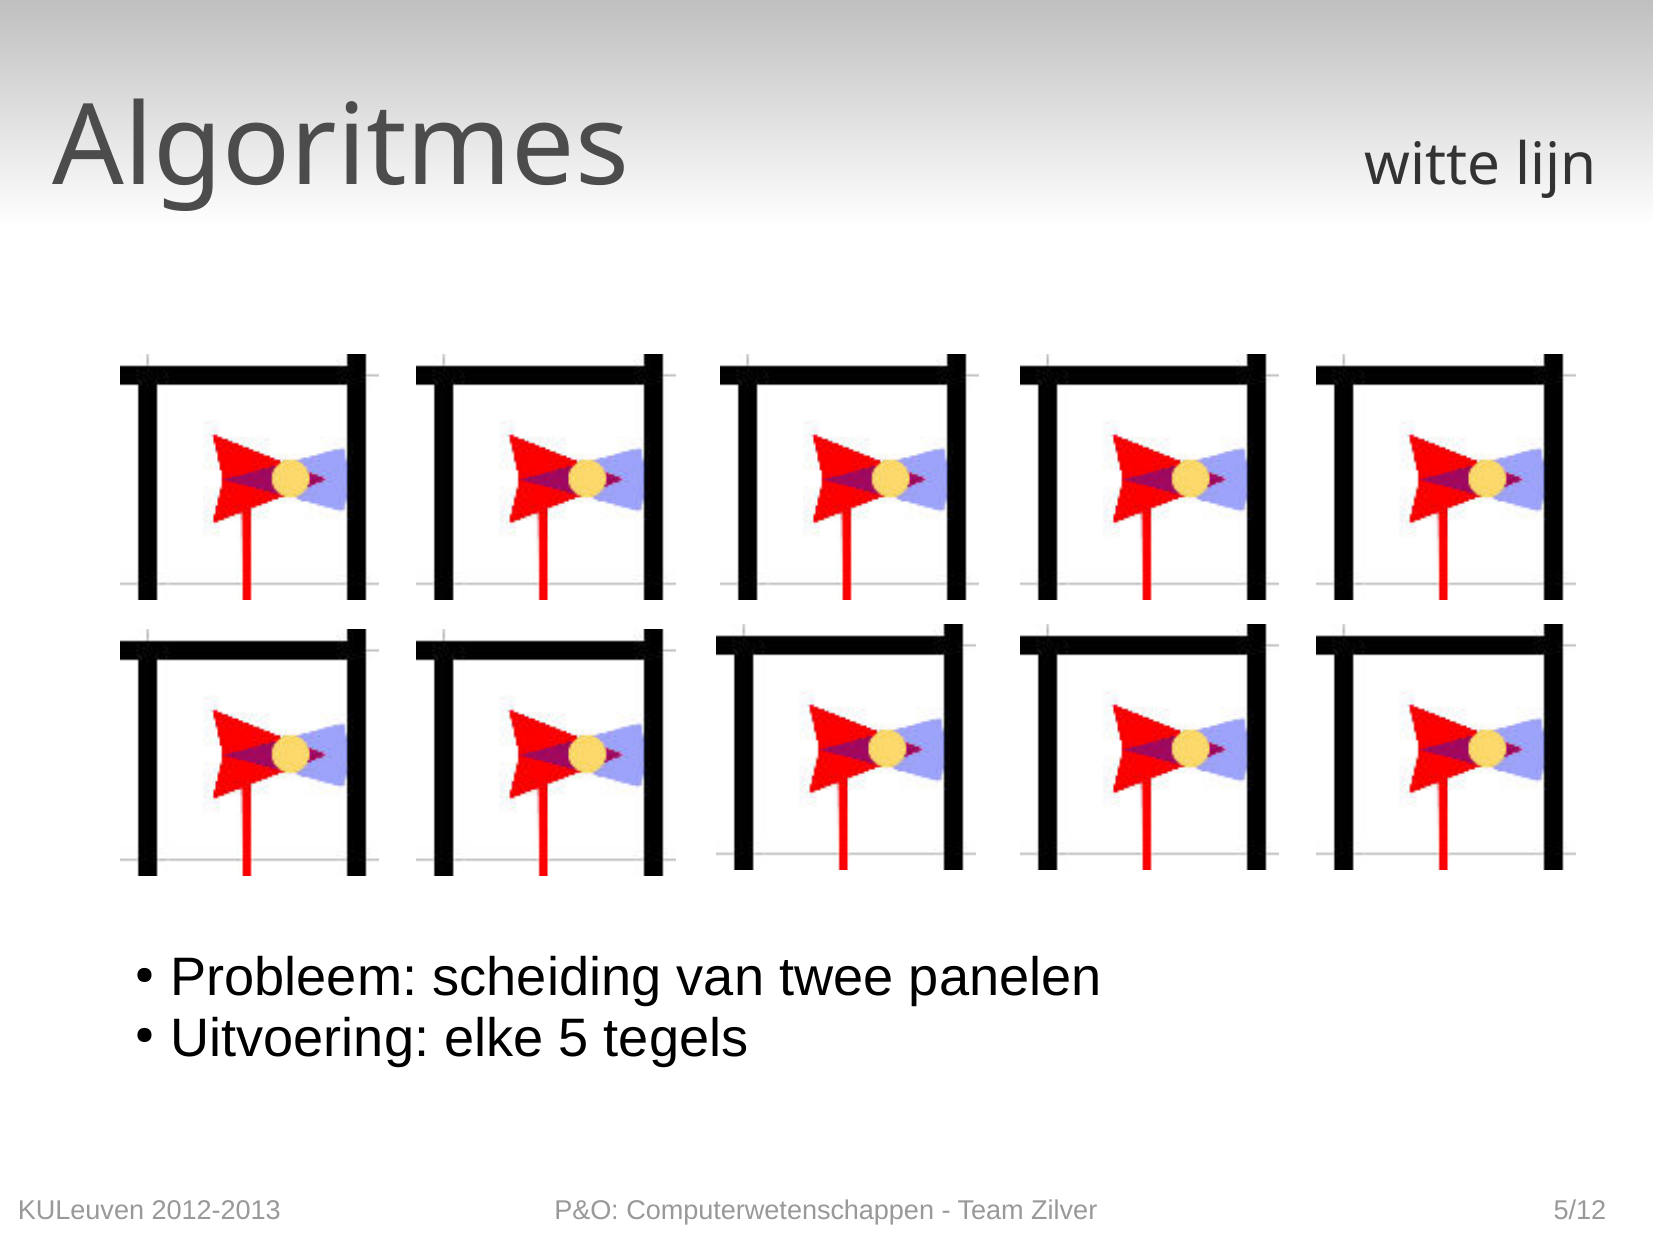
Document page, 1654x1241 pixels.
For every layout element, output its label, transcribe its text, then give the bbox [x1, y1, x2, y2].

text_box Algoritmes witte lijn [0, 0, 1653, 217]
text_box Probleem: scheiding van twee panelen Uitvoering: elke 5 tegels [120, 939, 1501, 1075]
picture [716, 624, 976, 871]
picture [720, 354, 979, 601]
picture [416, 629, 676, 876]
picture [120, 629, 379, 876]
picture [1020, 354, 1279, 601]
picture [120, 354, 379, 601]
picture [416, 354, 676, 601]
picture [1316, 354, 1576, 601]
picture [1316, 624, 1576, 871]
picture [1020, 624, 1279, 871]
text_box KULeuven 2012-2013 P&O: Computerwetenschappen - Team Zilver <number>/12 [3, 1187, 1644, 1241]
